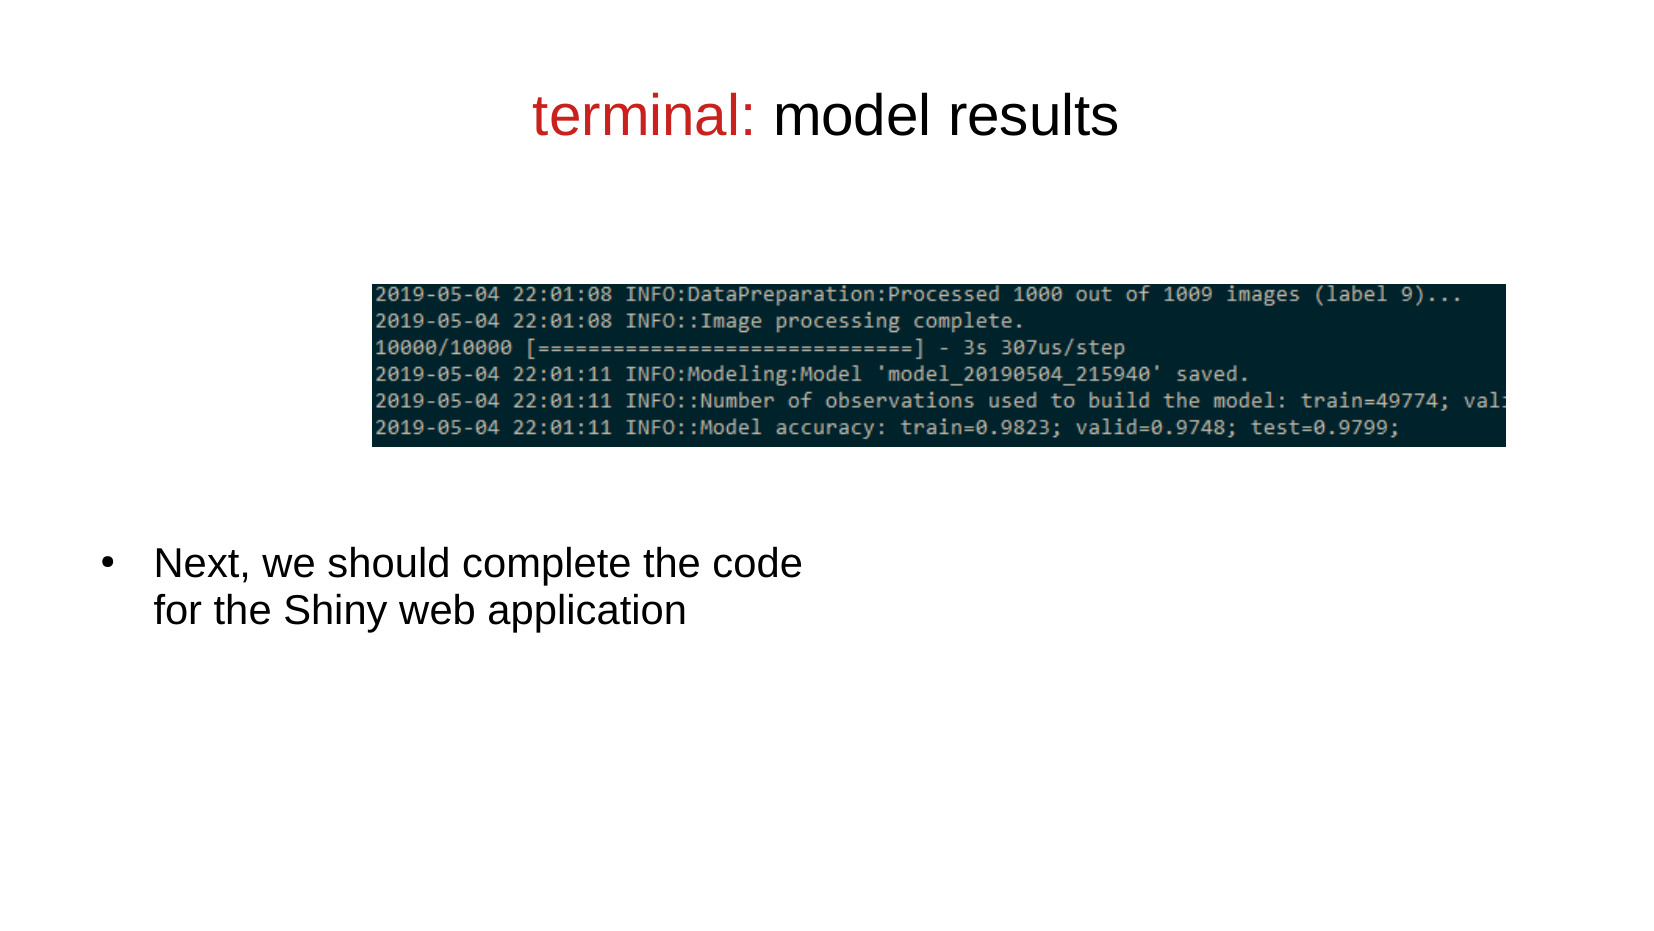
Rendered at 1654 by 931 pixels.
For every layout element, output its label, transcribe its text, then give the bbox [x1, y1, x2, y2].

picture [372, 284, 1506, 447]
list Next, we should complete the code for the Shiny web application [82, 540, 841, 758]
title terminal: model results [82, 37, 1571, 193]
